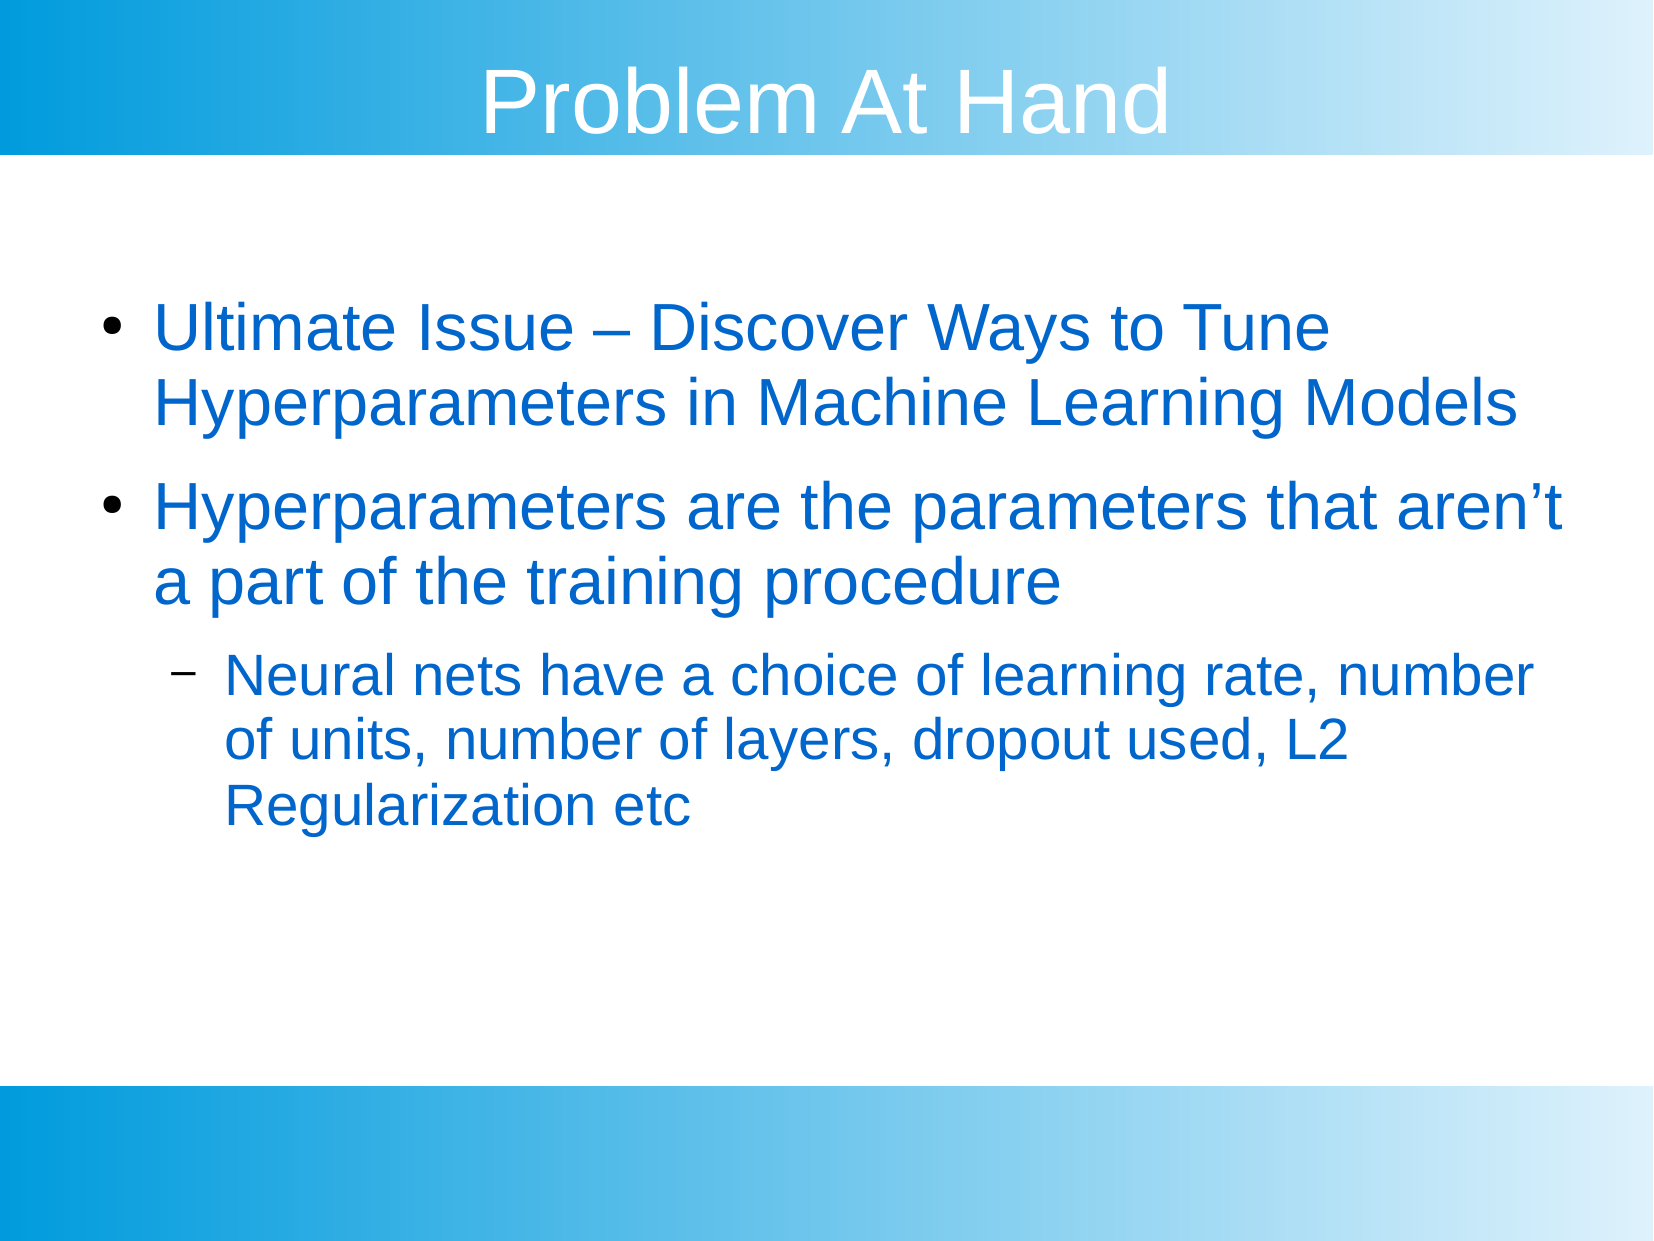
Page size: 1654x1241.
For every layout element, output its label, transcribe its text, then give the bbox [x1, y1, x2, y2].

list Ultimate Issue – Discover Ways to Tune Hyperparameters in Machine Learning Models Hyperparameters are the parameters that aren’t a part of the training procedure Neural nets have a choice of learning rate, number of units, number of layers, dropout used, L2 Regularization etc [82, 290, 1571, 1010]
title Problem At Hand [82, 49, 1571, 155]
